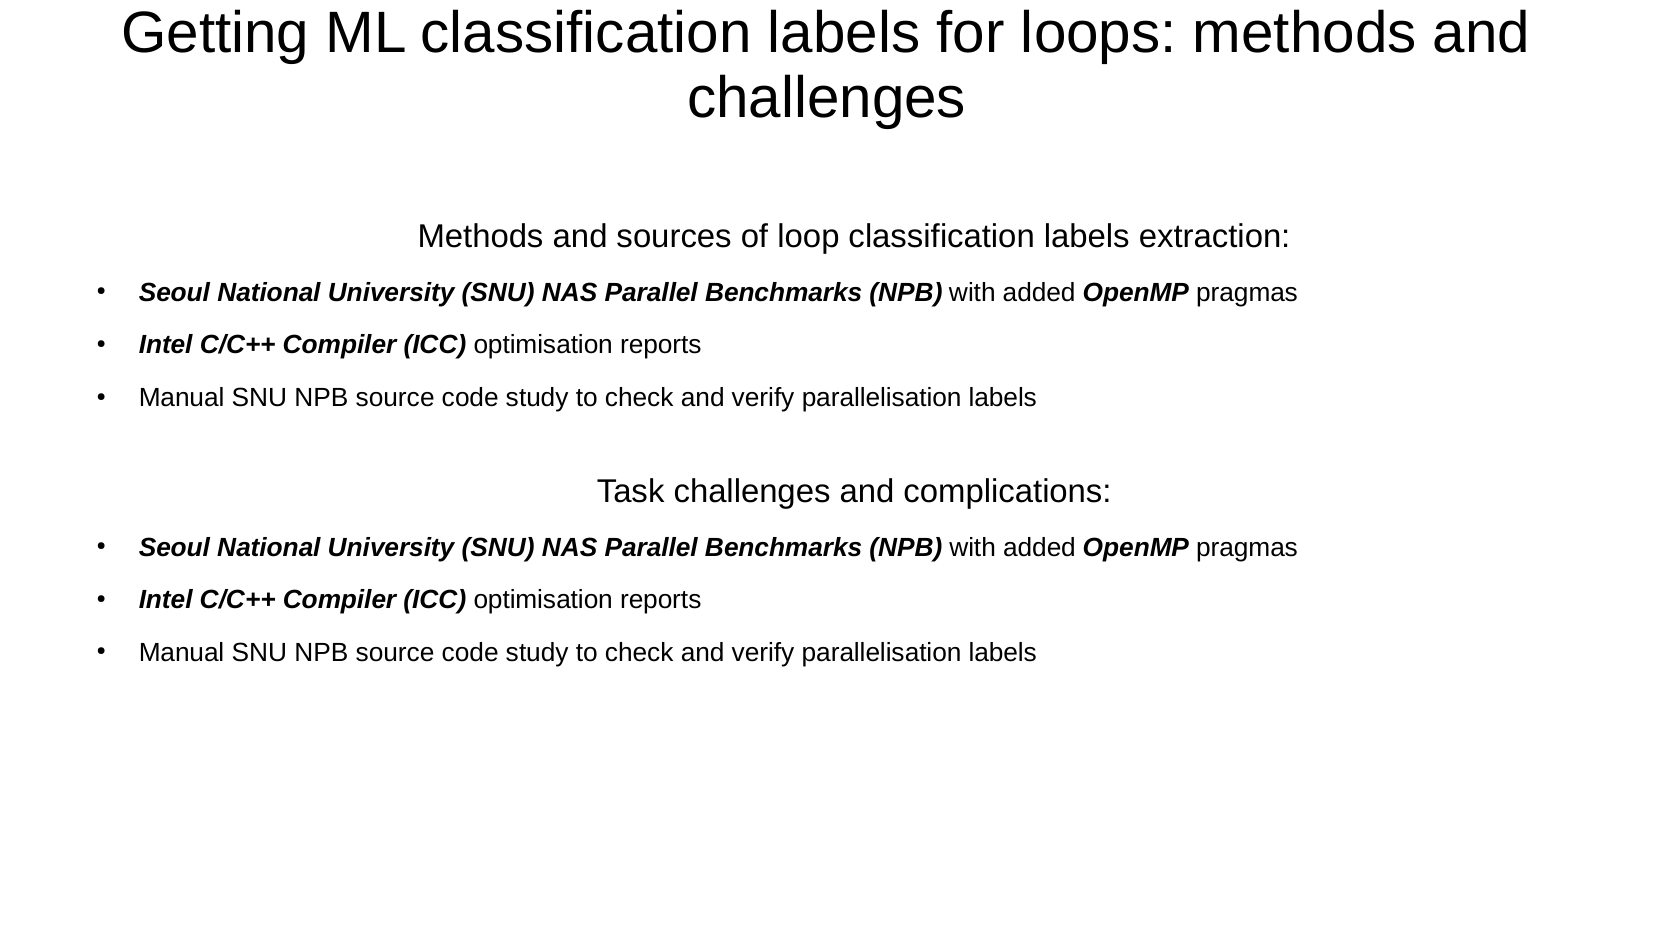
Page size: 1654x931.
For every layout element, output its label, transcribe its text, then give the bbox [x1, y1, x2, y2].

list Methods and sources of loop classification labels extraction: Seoul National University (SNU) NAS Parallel Benchmarks (NPB) with added OpenMP pragmas Intel C/C++ Compiler (ICC) optimisation reports Manual SNU NPB source code study to check and verify parallelisation labels [82, 217, 1571, 414]
list Task challenges and complications: Seoul National University (SNU) NAS Parallel Benchmarks (NPB) with added OpenMP pragmas Intel C/C++ Compiler (ICC) optimisation reports Manual SNU NPB source code study to check and verify parallelisation labels [82, 472, 1571, 669]
title Getting ML classification labels for loops: methods and challenges [0, 0, 1654, 130]
